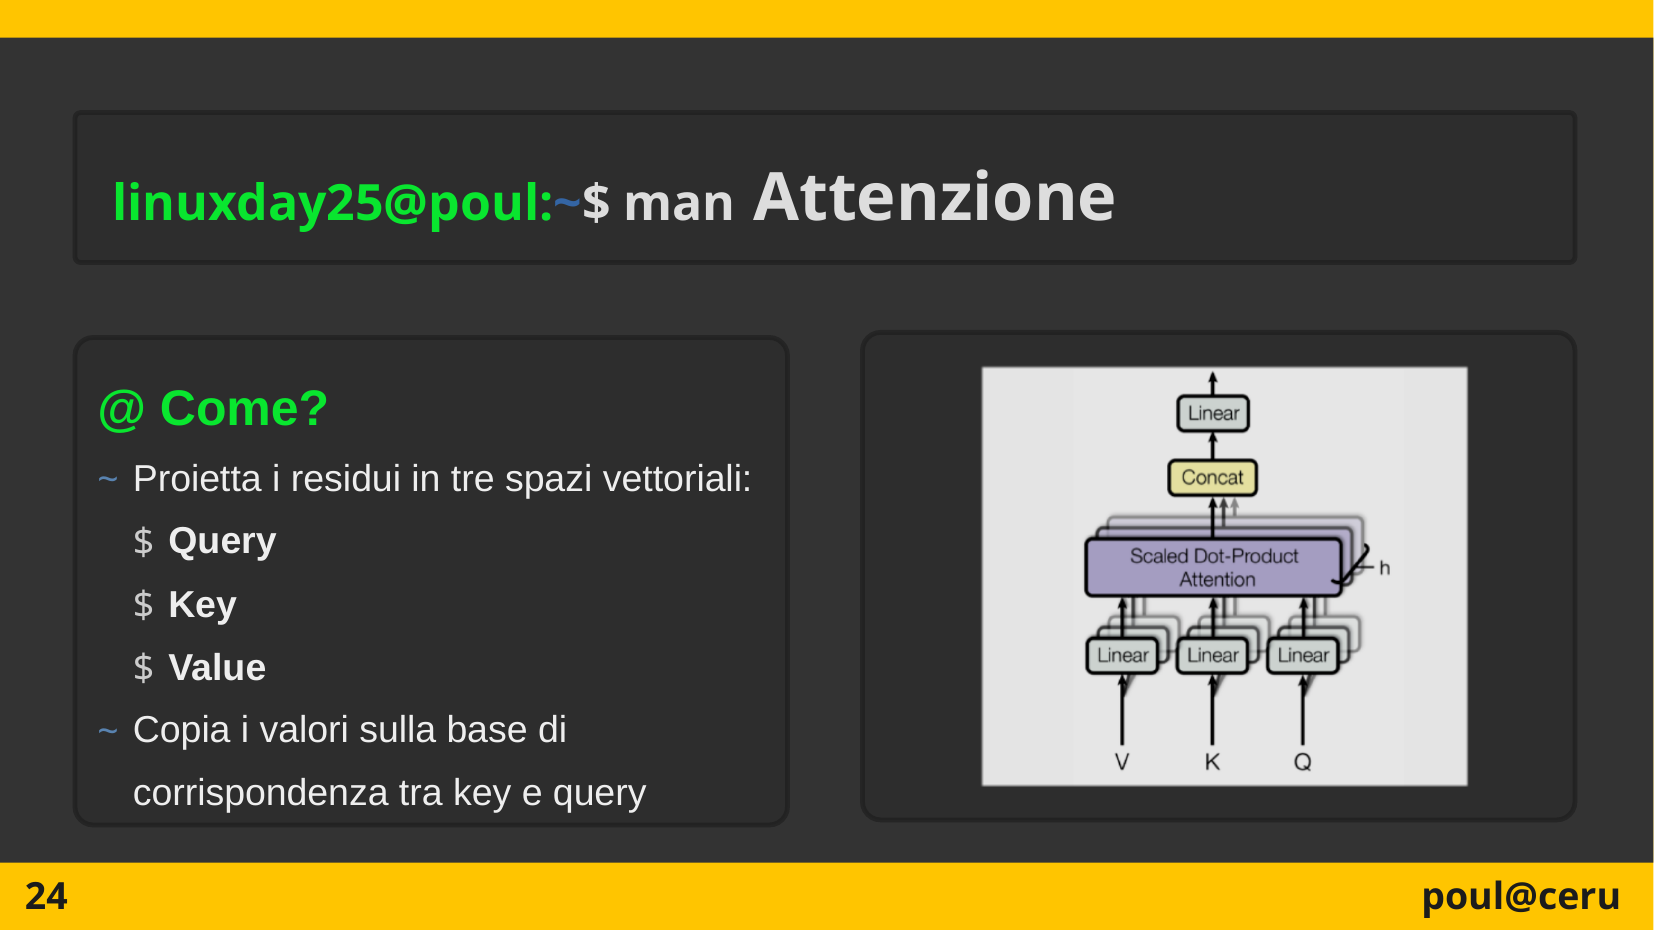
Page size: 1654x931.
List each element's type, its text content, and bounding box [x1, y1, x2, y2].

picture [980, 365, 1469, 788]
text_box <number> [10, 862, 638, 931]
text_box @ Come? Proietta i residui in tre spazi vettoriali: Query Key Value Copia i valori sulla base di corrispondenza tra key e query [74, 337, 788, 826]
text_box poul@ceru [975, 862, 1637, 931]
title linuxday25@poul:~$ man Attenzione [112, 144, 1538, 231]
text_box [0, 37, 1654, 863]
